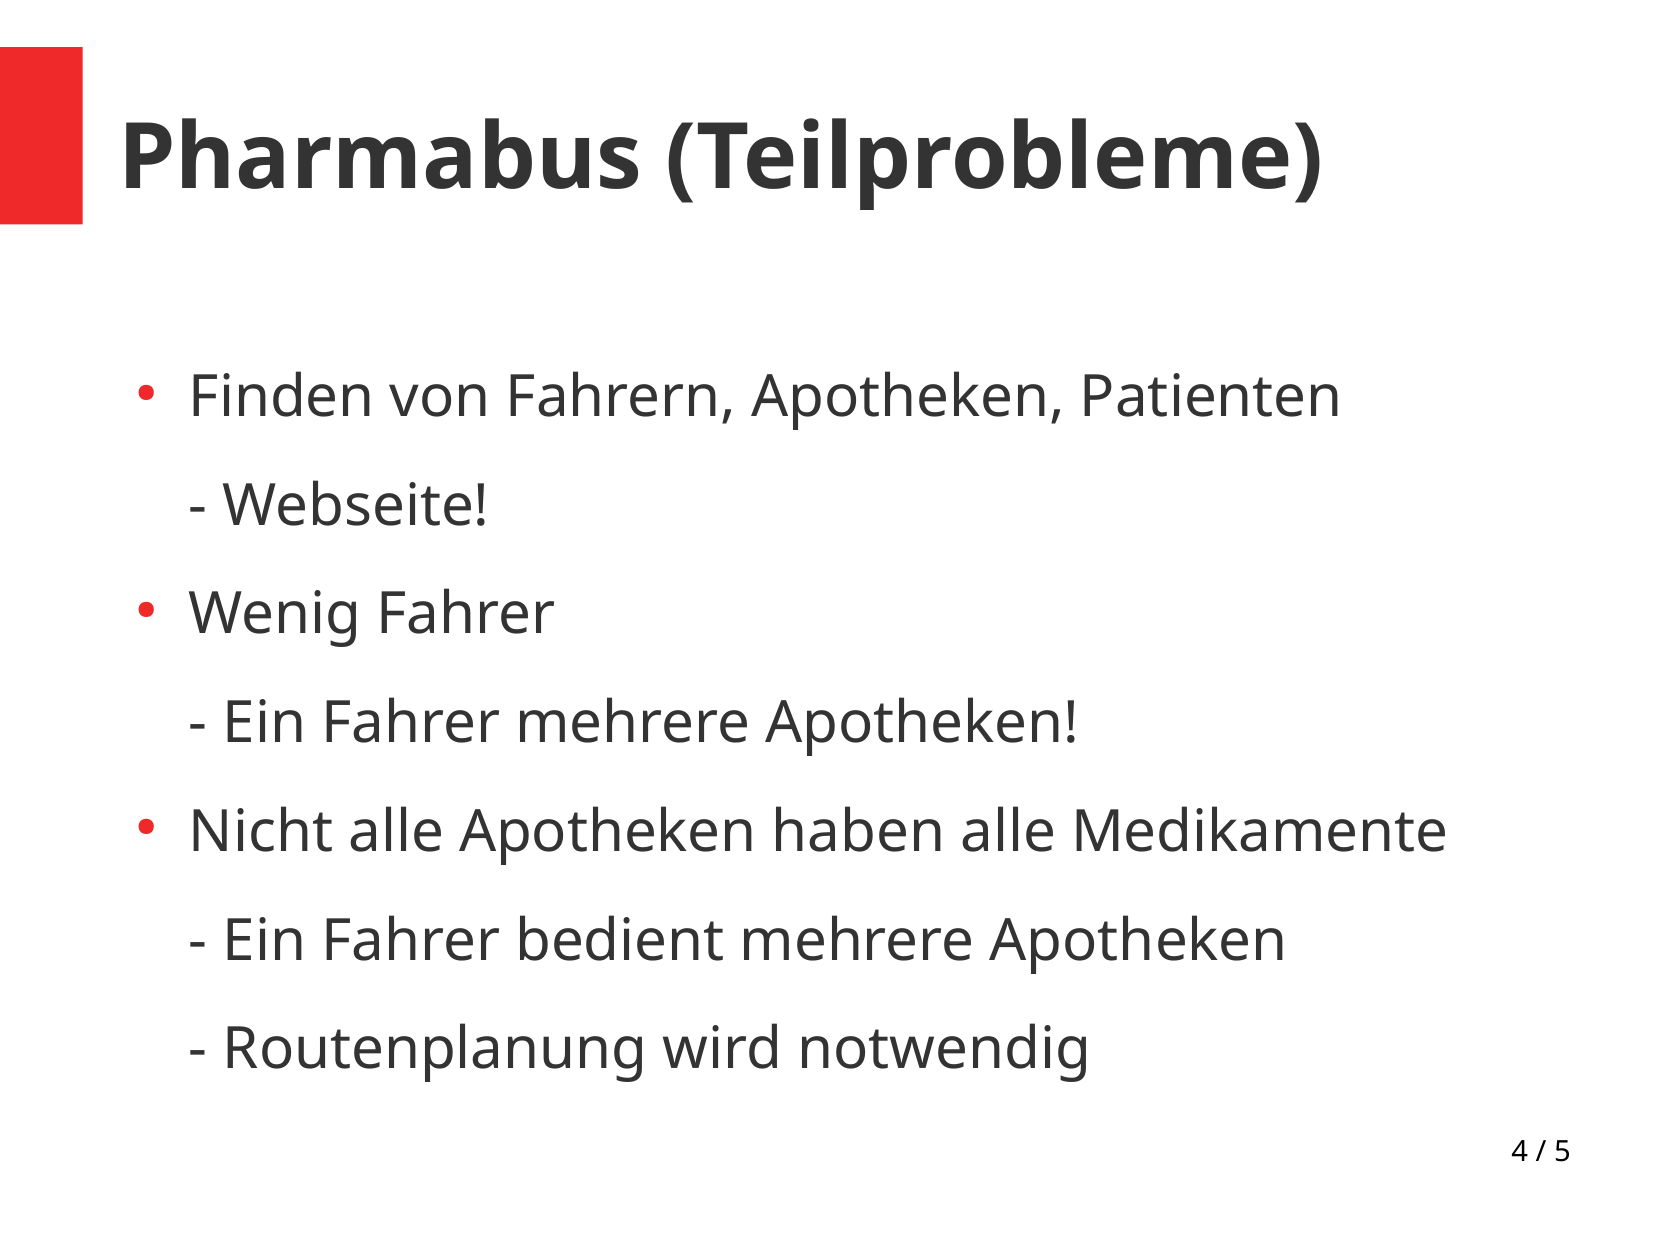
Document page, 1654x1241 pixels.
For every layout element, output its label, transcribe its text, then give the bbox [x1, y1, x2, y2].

list Finden von Fahrern, Apotheken, Patienten - Webseite! Wenig Fahrer - Ein Fahrer mehrere Apotheken! Nicht alle Apotheken haben alle Medikamente - Ein Fahrer bedient mehrere Apotheken - Routenplanung wird notwendig [118, 354, 1536, 1074]
title Pharmabus (Teilprobleme) [118, 49, 1571, 257]
